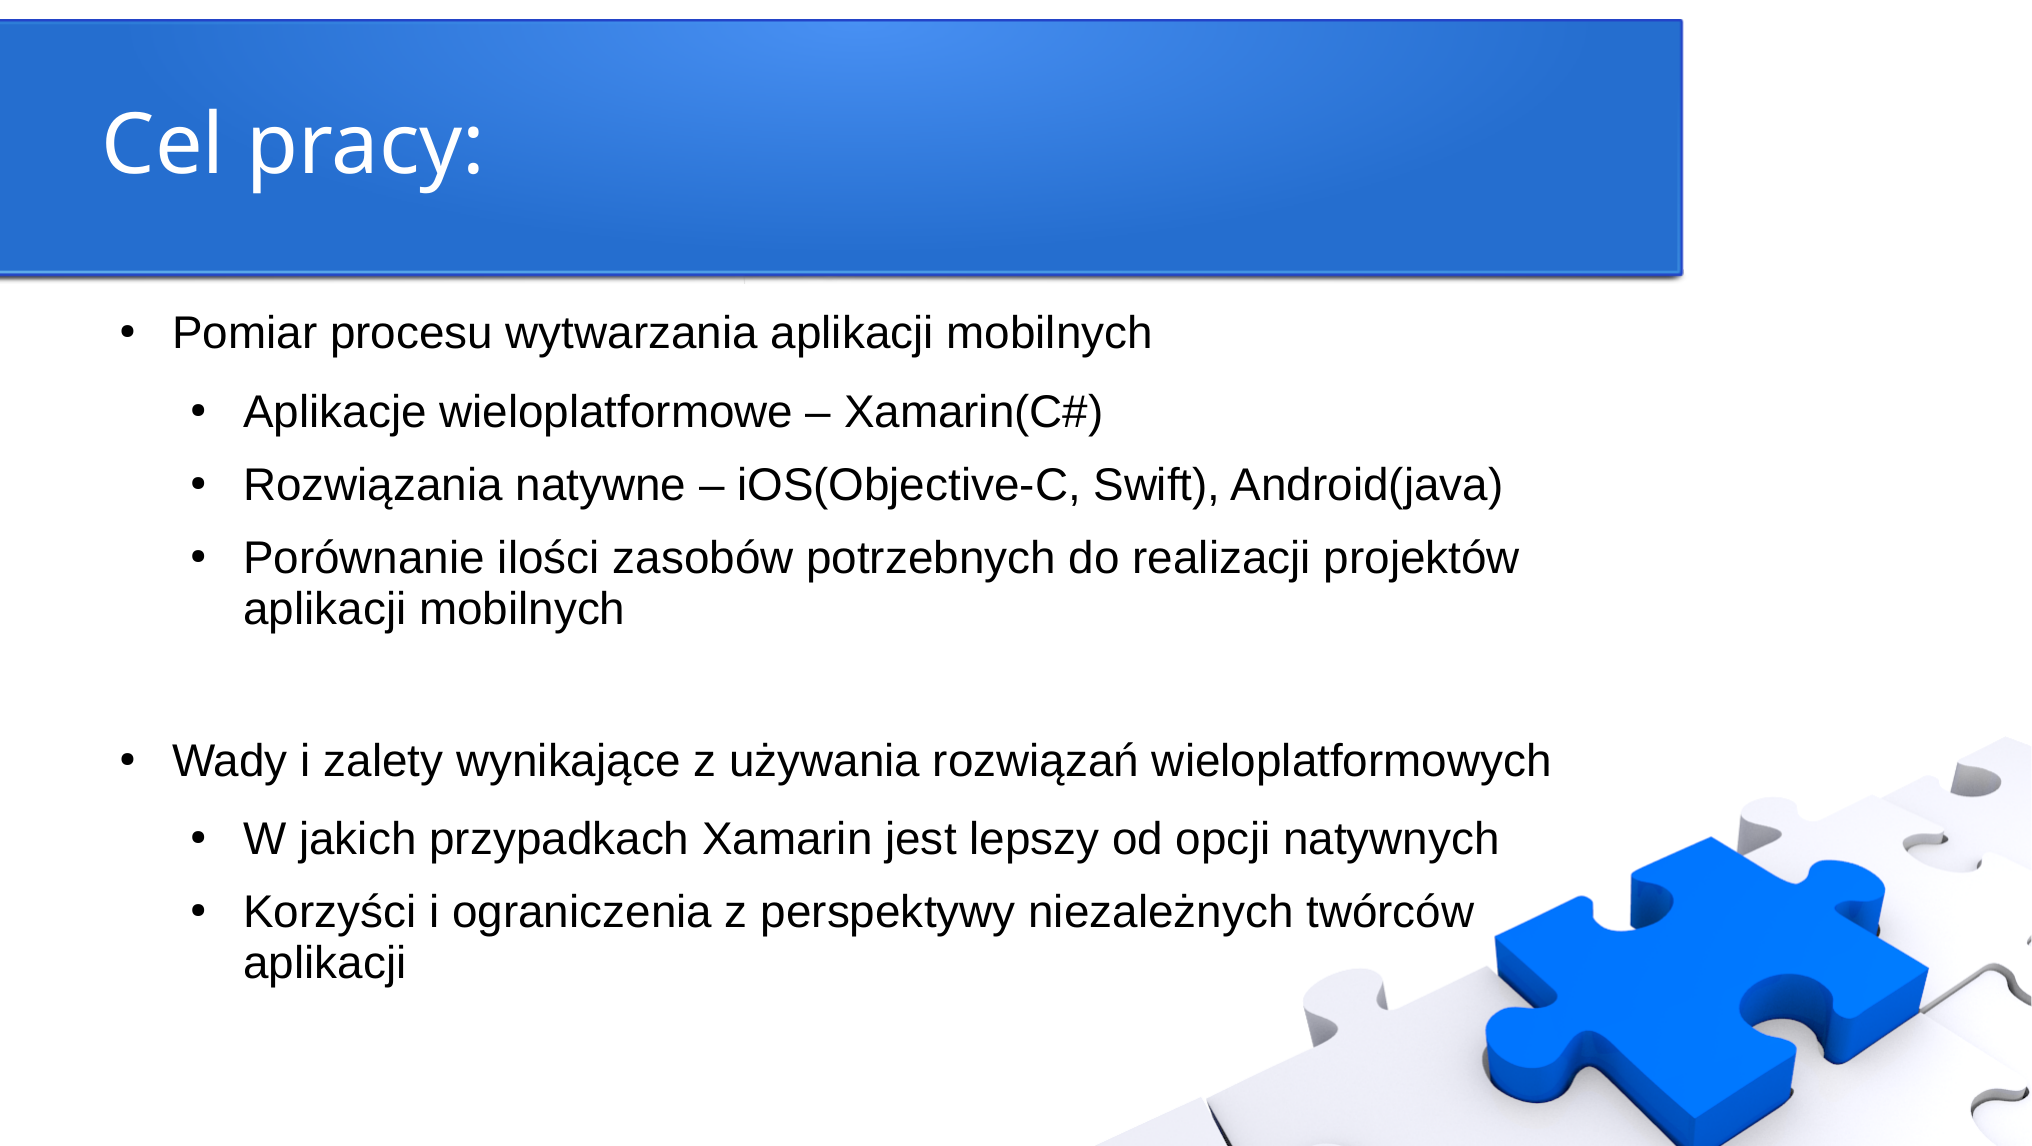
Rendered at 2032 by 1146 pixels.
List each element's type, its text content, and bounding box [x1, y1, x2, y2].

picture [1071, 605, 2032, 1146]
list Pomiar procesu wytwarzania aplikacji mobilnych Aplikacje wieloplatformowe – Xamarin(C#) Rozwiązania natywne – iOS(Objective-C, Swift), Android(java) Porównanie ilości zasobów potrzebnych do realizacji projektów aplikacji mobilnych Wady i zalety wynikające z używania rozwiązań wieloplatformowych W jakich przypadkach Xamarin jest lepszy od opcji natywnych Korzyści i ograniczenia z perspektywy niezależnych twórców aplikacji [101, 307, 1619, 957]
title Cel pracy: [101, 45, 1666, 237]
picture [0, 19, 1689, 284]
